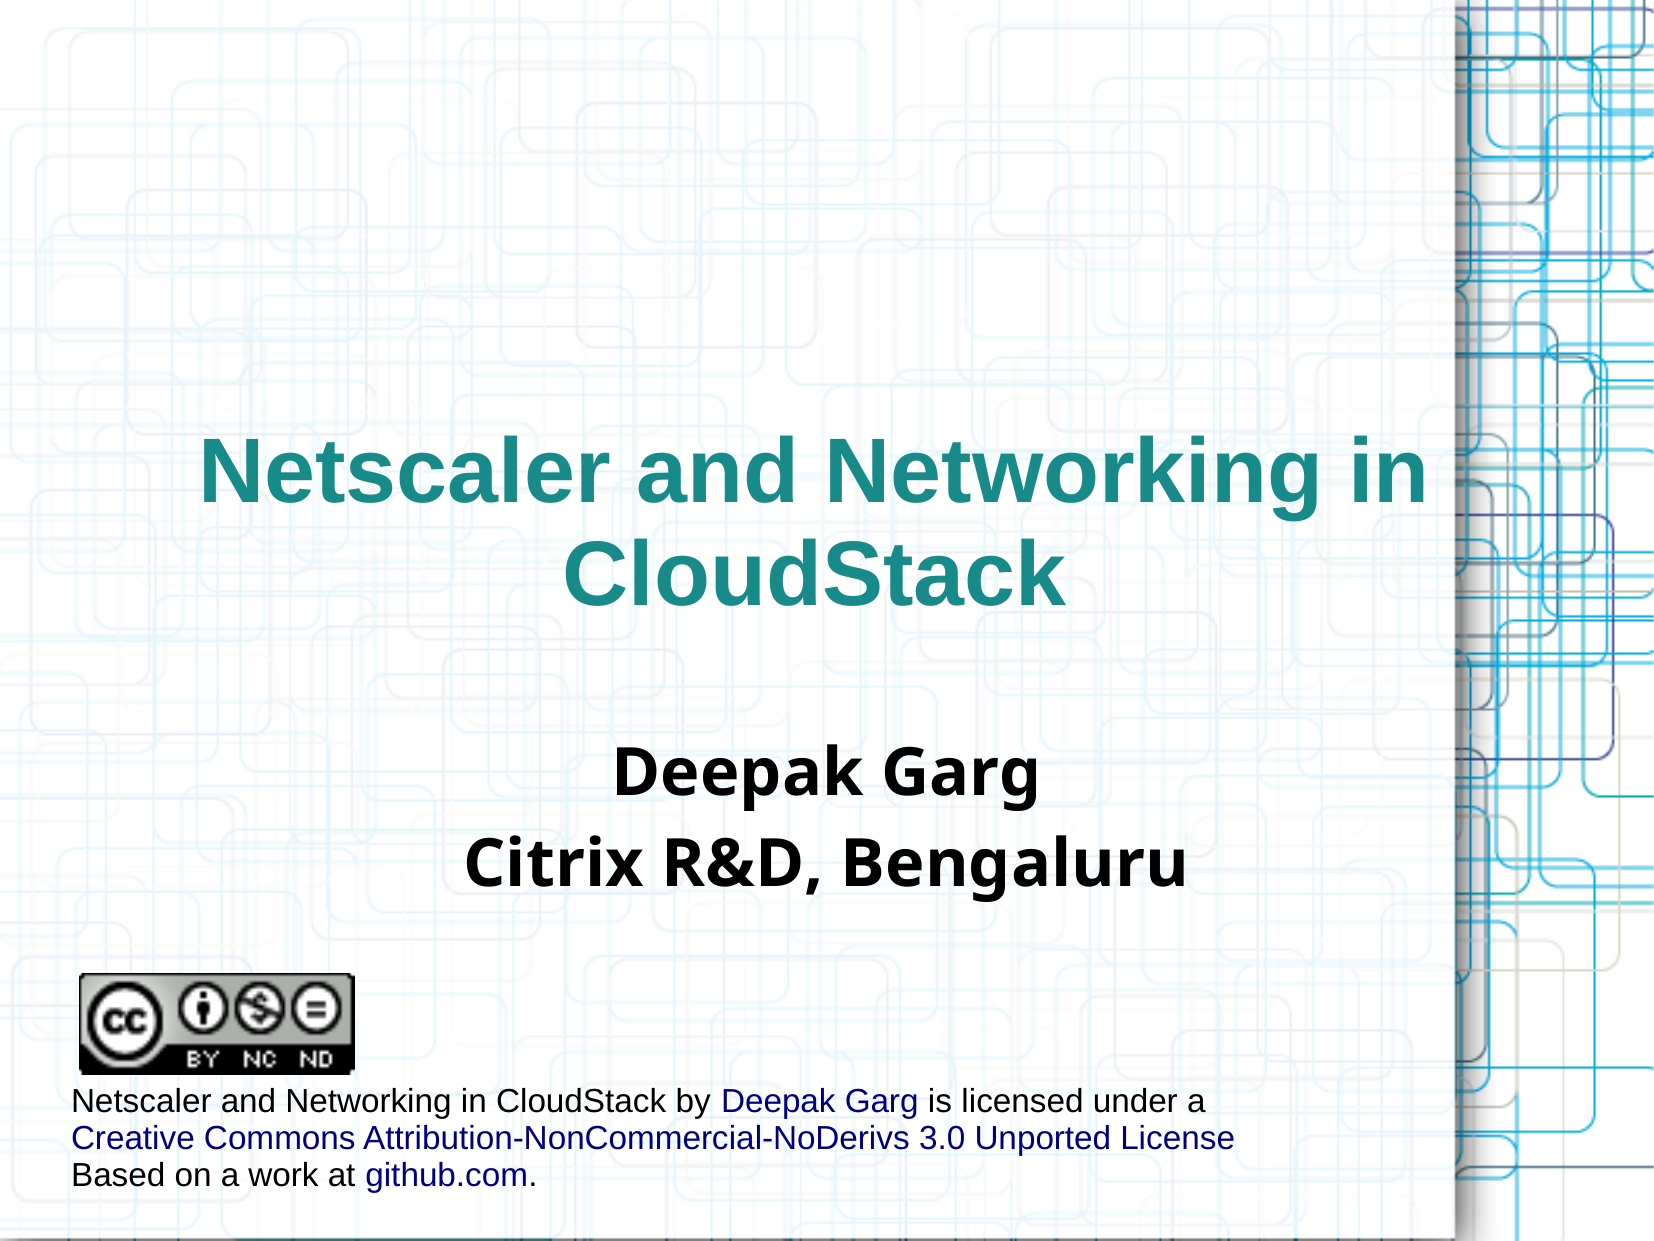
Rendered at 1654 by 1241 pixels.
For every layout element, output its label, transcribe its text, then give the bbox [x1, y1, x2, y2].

picture [0, 0, 1654, 1241]
subtitle Deepak Garg Citrix R&D, Bengaluru [147, 649, 1506, 981]
title Netscaler and Networking in CloudStack [129, 418, 1501, 626]
text_box Netscaler and Networking in CloudStack by Deepak Garg is licensed under a Creative Commons Attribution-NonCommercial-NoDerivs 3.0 Unported LicenseBased on a work at github.com. [56, 1074, 1288, 1201]
